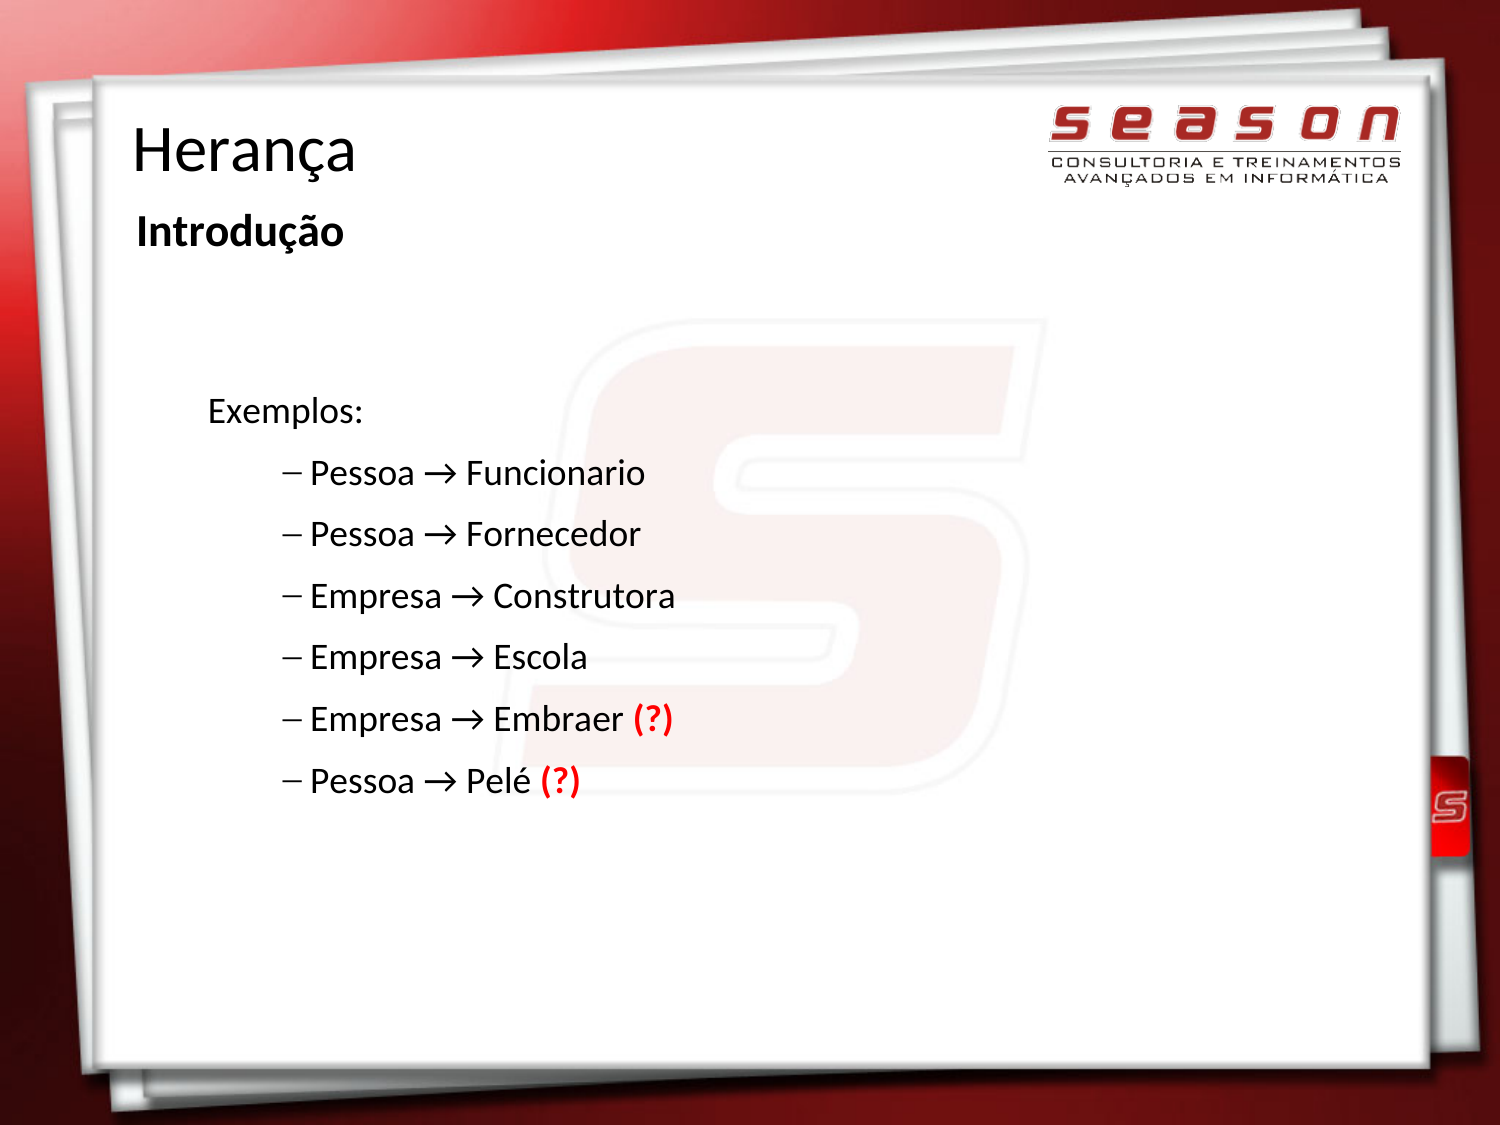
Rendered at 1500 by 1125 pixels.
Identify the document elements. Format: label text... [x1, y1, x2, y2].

text_box Introdução [119, 200, 1240, 256]
title Herança [118, 33, 1394, 257]
picture [0, 0, 1500, 1125]
text_box Exemplos: Pessoa → Funcionario Pessoa → Fornecedor Empresa → Construtora Empresa → Escola Empresa → Embraer (?) Pessoa → Pelé (?) [207, 292, 1328, 894]
